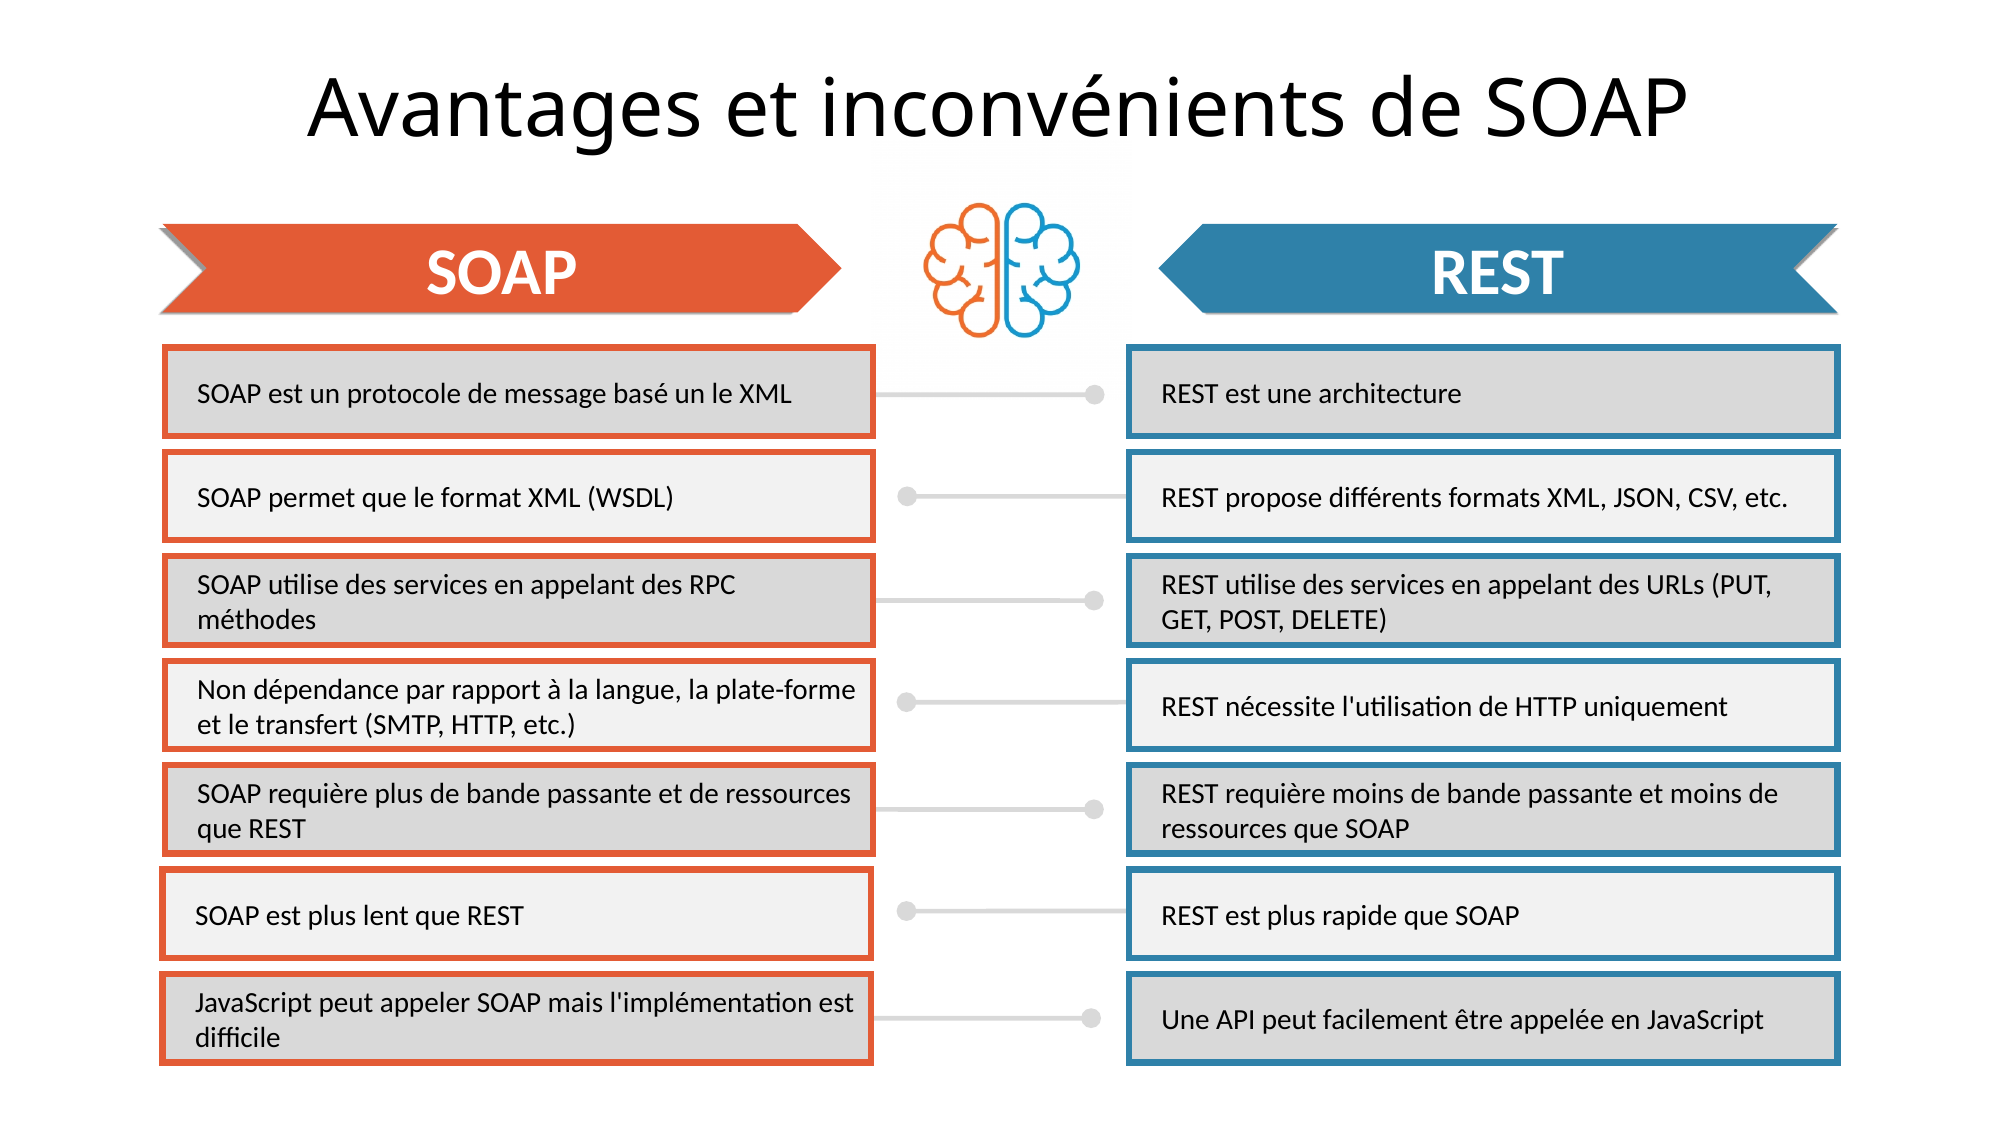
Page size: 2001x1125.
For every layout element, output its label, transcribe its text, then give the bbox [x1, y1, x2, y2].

text_box SOAP [162, 223, 842, 313]
text_box [897, 902, 915, 920]
text_box [1082, 1009, 1100, 1028]
picture [871, 140, 1132, 400]
text_box SOAP est plus lent que REST [162, 869, 872, 958]
text_box REST utilise des services en appelant des URLs (PUT, GET, POST, DELETE) [1128, 556, 1838, 645]
text_box REST [1416, 220, 1580, 315]
text_box REST requière moins de bande passante et moins de ressources que SOAP [1128, 765, 1838, 854]
text_box JavaScript peut appeler SOAP mais l'implémentation est difficile [162, 973, 872, 1063]
text_box [1580, 223, 1838, 313]
text_box [897, 693, 915, 712]
text_box REST est plus rapide que SOAP [1128, 869, 1838, 958]
text_box REST propose différents formats XML, JSON, CSV, etc. [1128, 451, 1838, 541]
text_box SOAP permet que le format XML (WSDL) [164, 451, 874, 541]
text_box [1085, 591, 1103, 610]
text_box Avantages et inconvénients de SOAP [137, 59, 1863, 163]
text_box [1158, 223, 1416, 313]
text_box SOAP est un protocole de message basé un le XML [164, 347, 874, 436]
text_box REST est une architecture [1128, 347, 1838, 436]
text_box SOAP requière plus de bande passante et de ressources que REST [164, 765, 874, 854]
text_box [1085, 800, 1103, 819]
text_box REST nécessite l'utilisation de HTTP uniquement [1128, 660, 1838, 750]
text_box [898, 487, 916, 506]
text_box [1086, 385, 1104, 404]
text_box Non dépendance par rapport à la langue, la plate-forme et le transfert (SMTP, HTTP, etc.) [164, 660, 874, 750]
text_box SOAP utilise des services en appelant des RPC méthodes [164, 556, 874, 645]
text_box Une API peut facilement être appelée en JavaScript [1128, 973, 1838, 1063]
